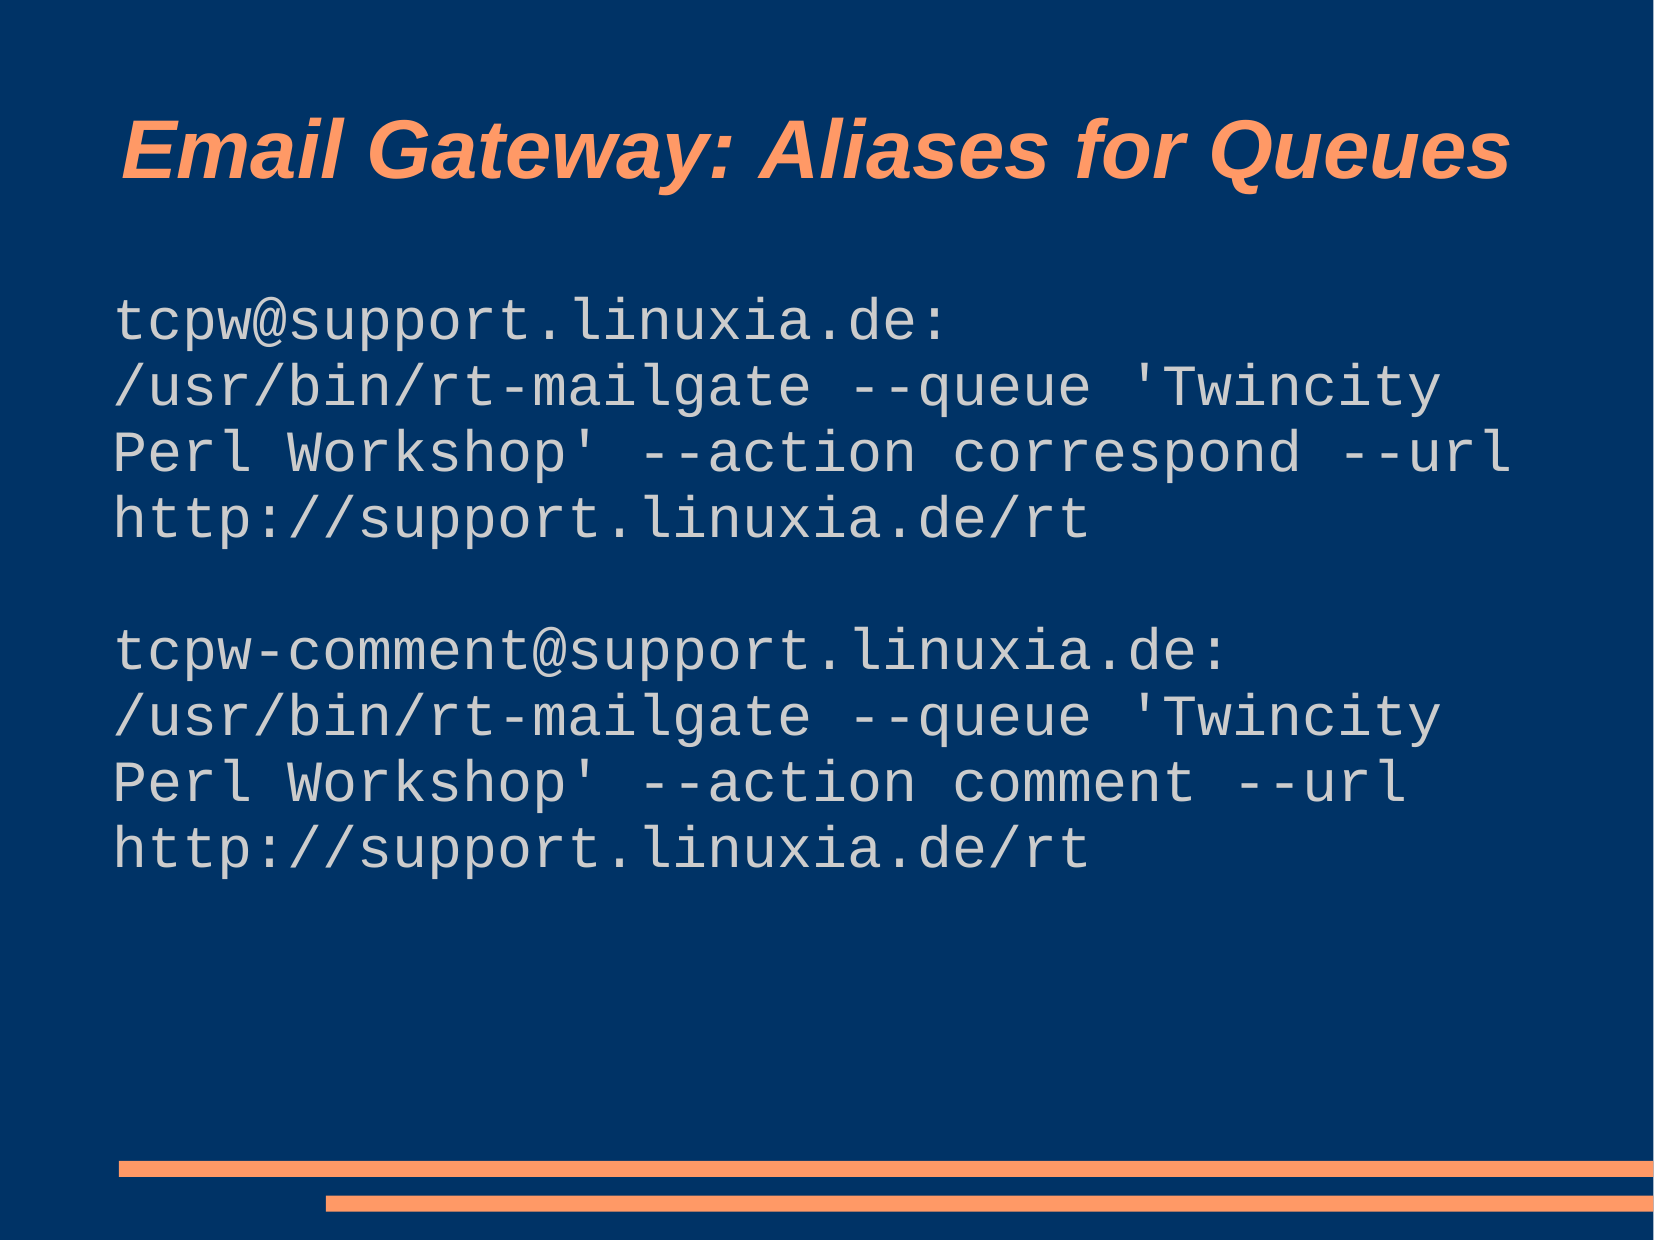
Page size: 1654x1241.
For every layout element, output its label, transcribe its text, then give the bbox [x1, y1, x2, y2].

subtitle tcpw@support.linuxia.de: /usr/bin/rt-mailgate --queue 'Twincity Perl Workshop' --action correspond --url http://support.linuxia.de/rt tcpw-comment@support.linuxia.de: /usr/bin/rt-mailgate --queue 'Twincity Perl Workshop' --action comment --url http://support.linuxia.de/rt [112, 225, 1552, 1241]
title Email Gateway: Aliases for Queues [121, 46, 1534, 225]
